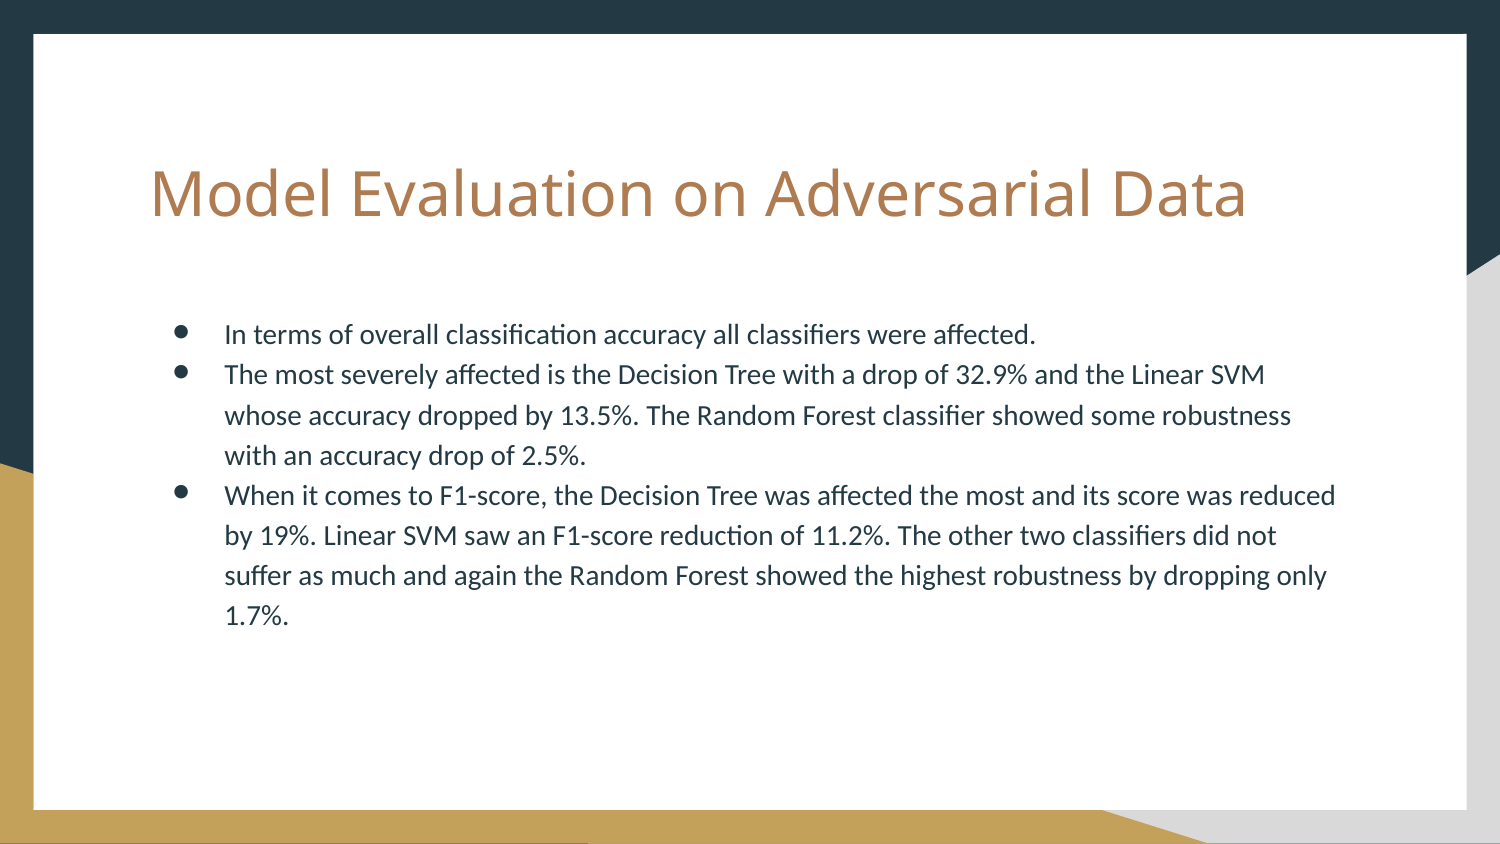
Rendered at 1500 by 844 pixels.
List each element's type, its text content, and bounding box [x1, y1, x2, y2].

list In terms of overall classification accuracy all classifiers were affected. The most severely affected is the Decision Tree with a drop of 32.9% and the Linear SVM whose accuracy dropped by 13.5%. The Random Forest classifier showed some robustness with an accuracy drop of 2.5%. When it comes to F1-score, the Decision Tree was affected the most and its score was reduced by 19%. Linear SVM saw an F1-score reduction of 11.2%. The other two classifiers did not suffer as much and again the Random Forest showed the highest robustness by dropping only 1.7%. [134, 295, 1366, 697]
title Model Evaluation on Adversarial Data [134, 138, 1366, 295]
